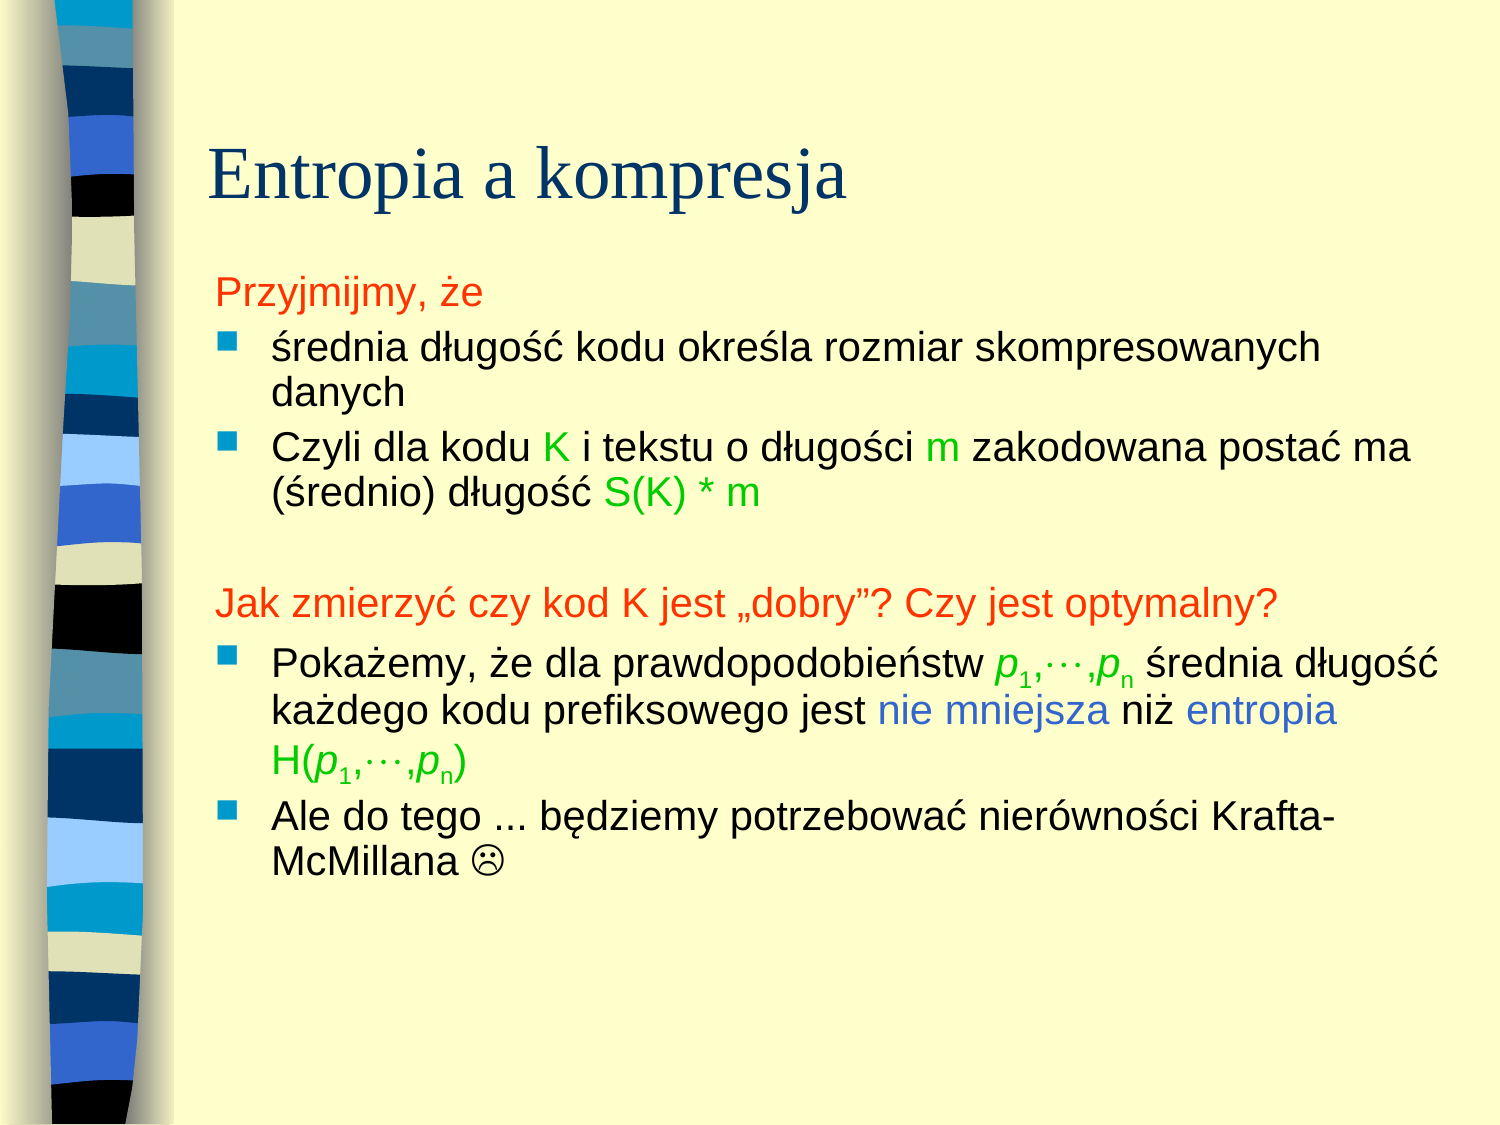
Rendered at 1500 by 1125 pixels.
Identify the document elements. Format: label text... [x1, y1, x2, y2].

text_box Przyjmijmy, że średnia długość kodu określa rozmiar skompresowanych danych Czyli dla kodu K i tekstu o długości m zakodowana postać ma (średnio) długość S(K) * m Jak zmierzyć czy kod K jest „dobry”? Czy jest optymalny? Pokażemy, że dla prawdopodobieństw p1,,pn średnia długość każdego kodu prefiksowego jest nie mniejsza niż entropia H(p1,,pn) Ale do tego ... będziemy potrzebować nierówności Krafta-McMillana  [200, 262, 1476, 938]
title Entropia a kompresja [192, 74, 1468, 262]
list [174, 237, 1450, 913]
